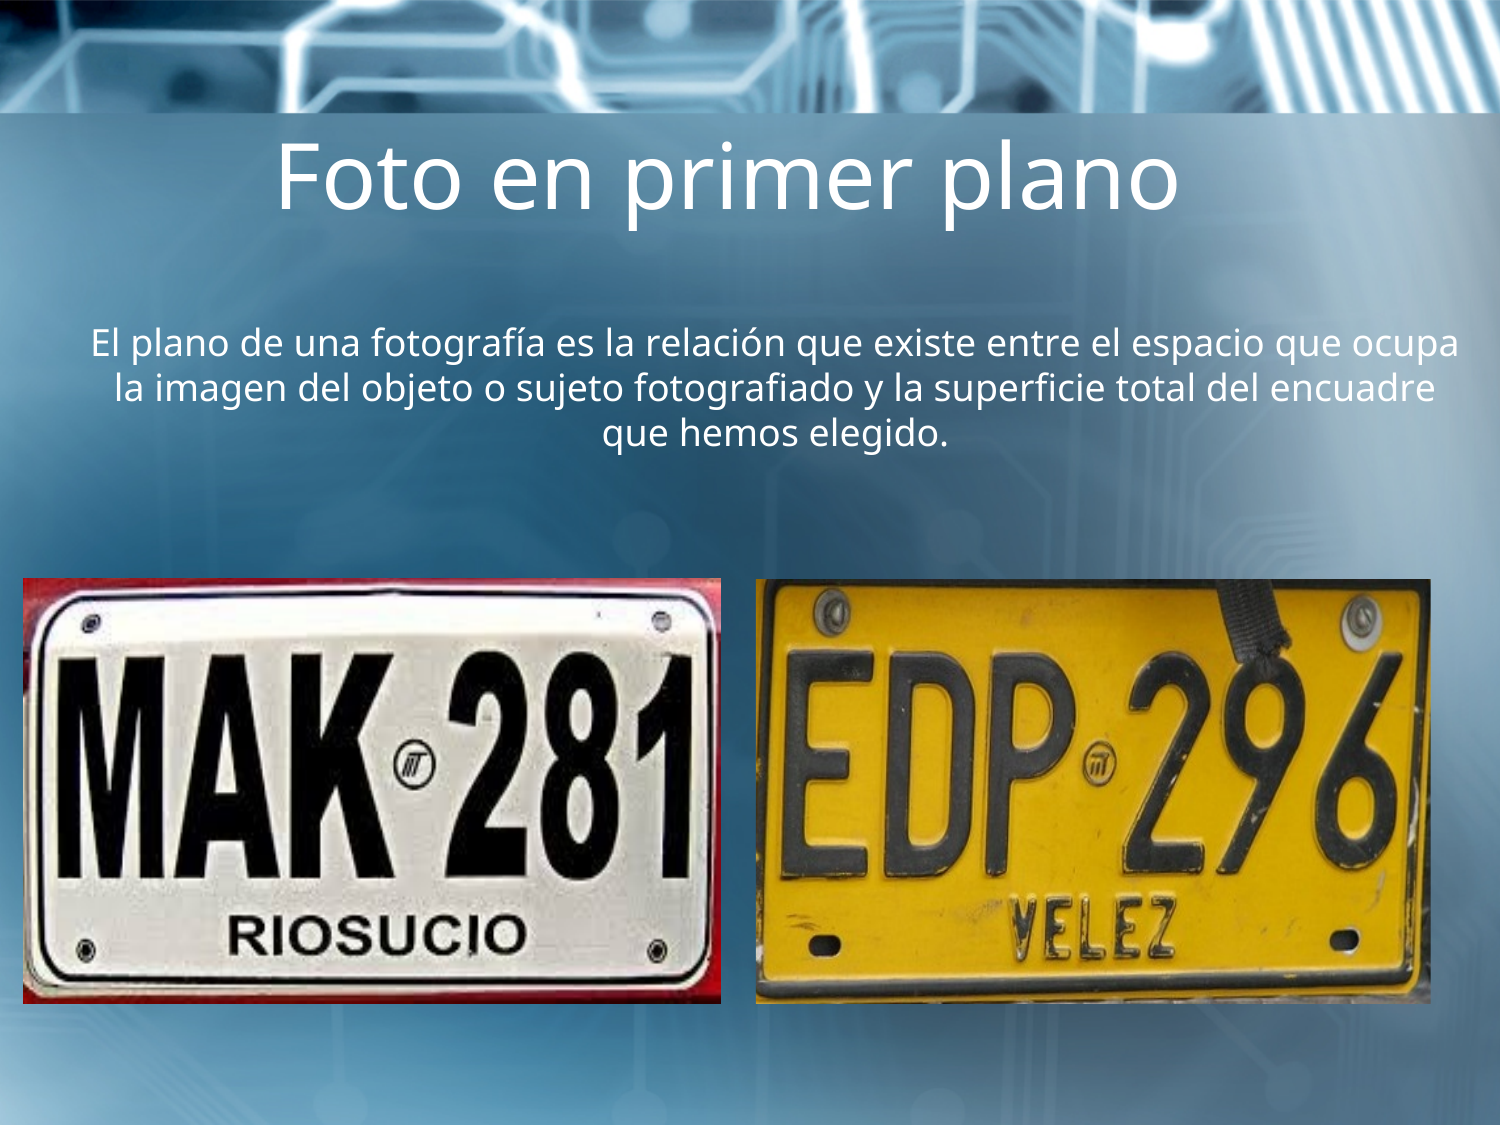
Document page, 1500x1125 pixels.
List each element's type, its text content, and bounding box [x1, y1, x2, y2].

title Foto en primer plano [15, 110, 1441, 346]
picture [0, 0, 1500, 1125]
title El plano de una fotografía es la relación que existe entre el espacio que ocupa la imagen del objeto o sujeto fotografiado y la superficie total del encuadre que hemos elegido. [63, 310, 1489, 462]
